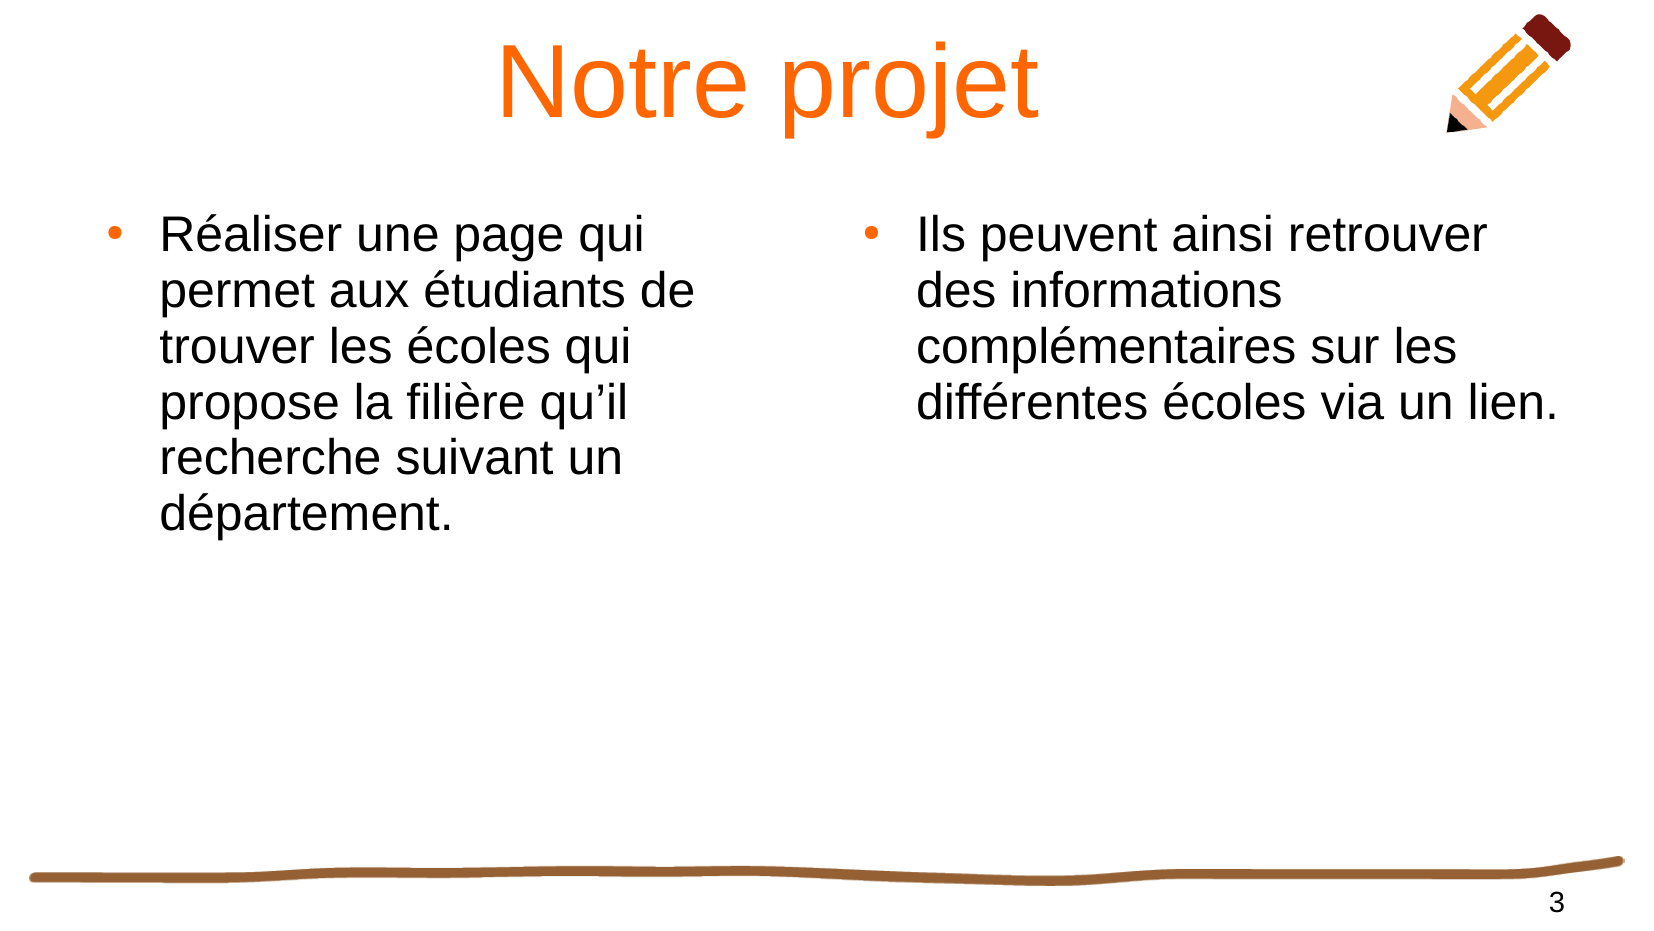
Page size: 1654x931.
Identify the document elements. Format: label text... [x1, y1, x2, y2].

picture [29, 856, 1625, 886]
list Ils peuvent ainsi retrouver des informations complémentaires sur les différentes écoles via un lien. [845, 206, 1566, 517]
picture [1446, 14, 1571, 133]
title Notre projet [88, 23, 1447, 140]
list Réaliser une page qui permet aux étudiants de trouver les écoles qui propose la filière qu’il recherche suivant un département. [88, 206, 809, 857]
